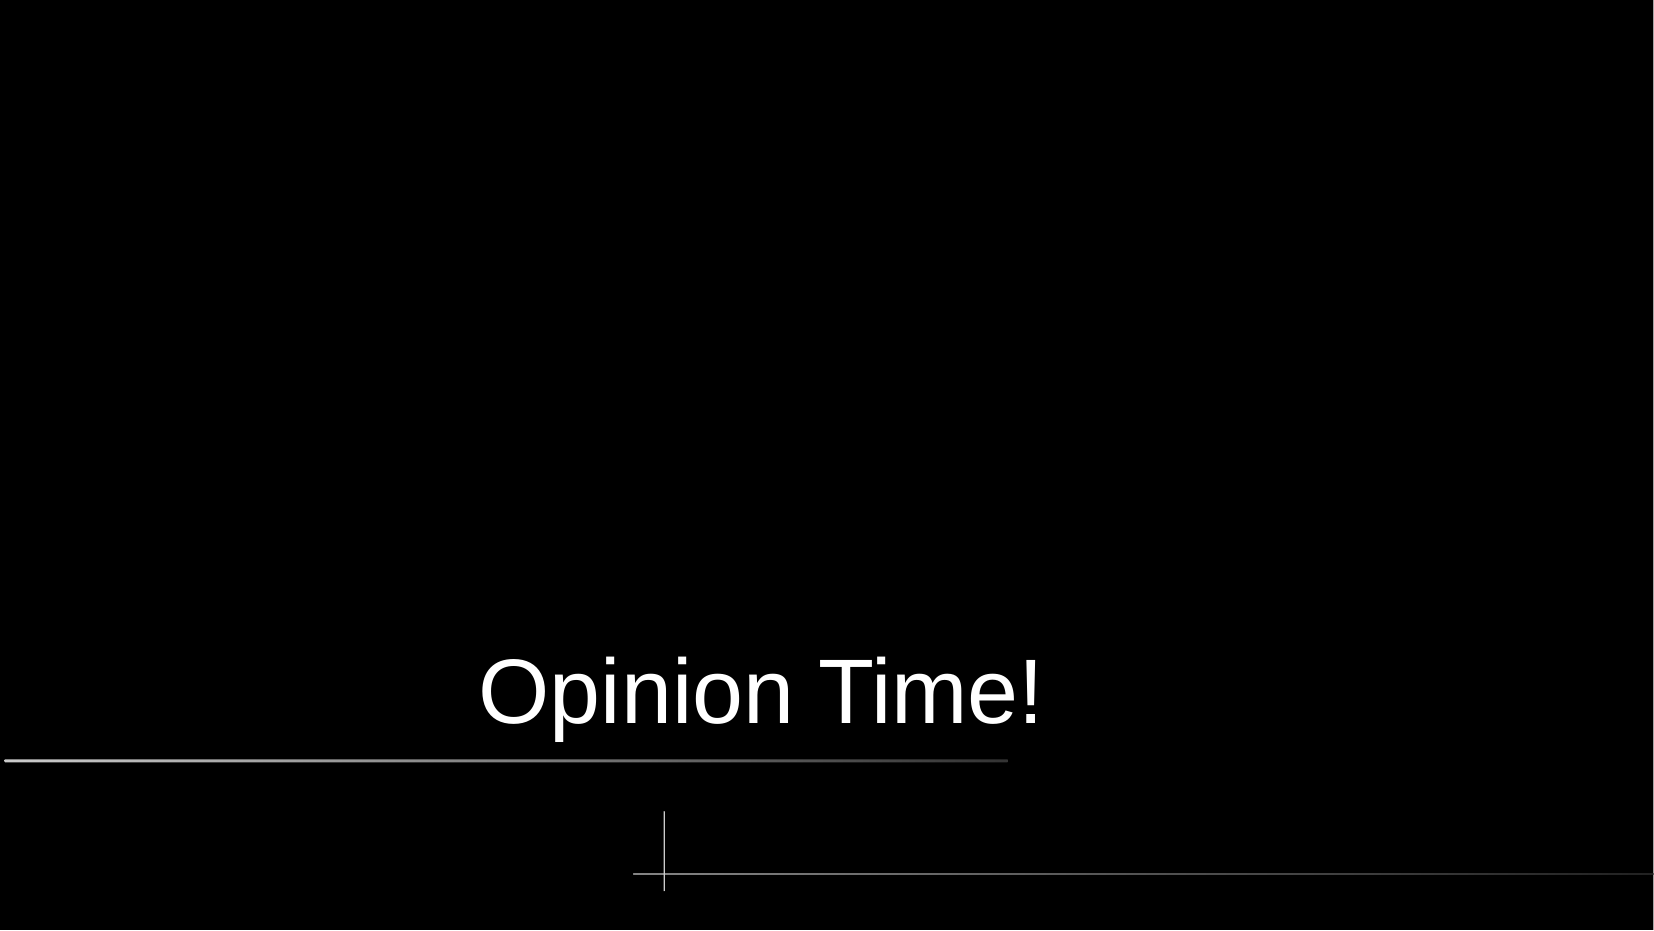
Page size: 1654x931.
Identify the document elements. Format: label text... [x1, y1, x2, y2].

title Opinion Time! [23, 637, 1501, 746]
